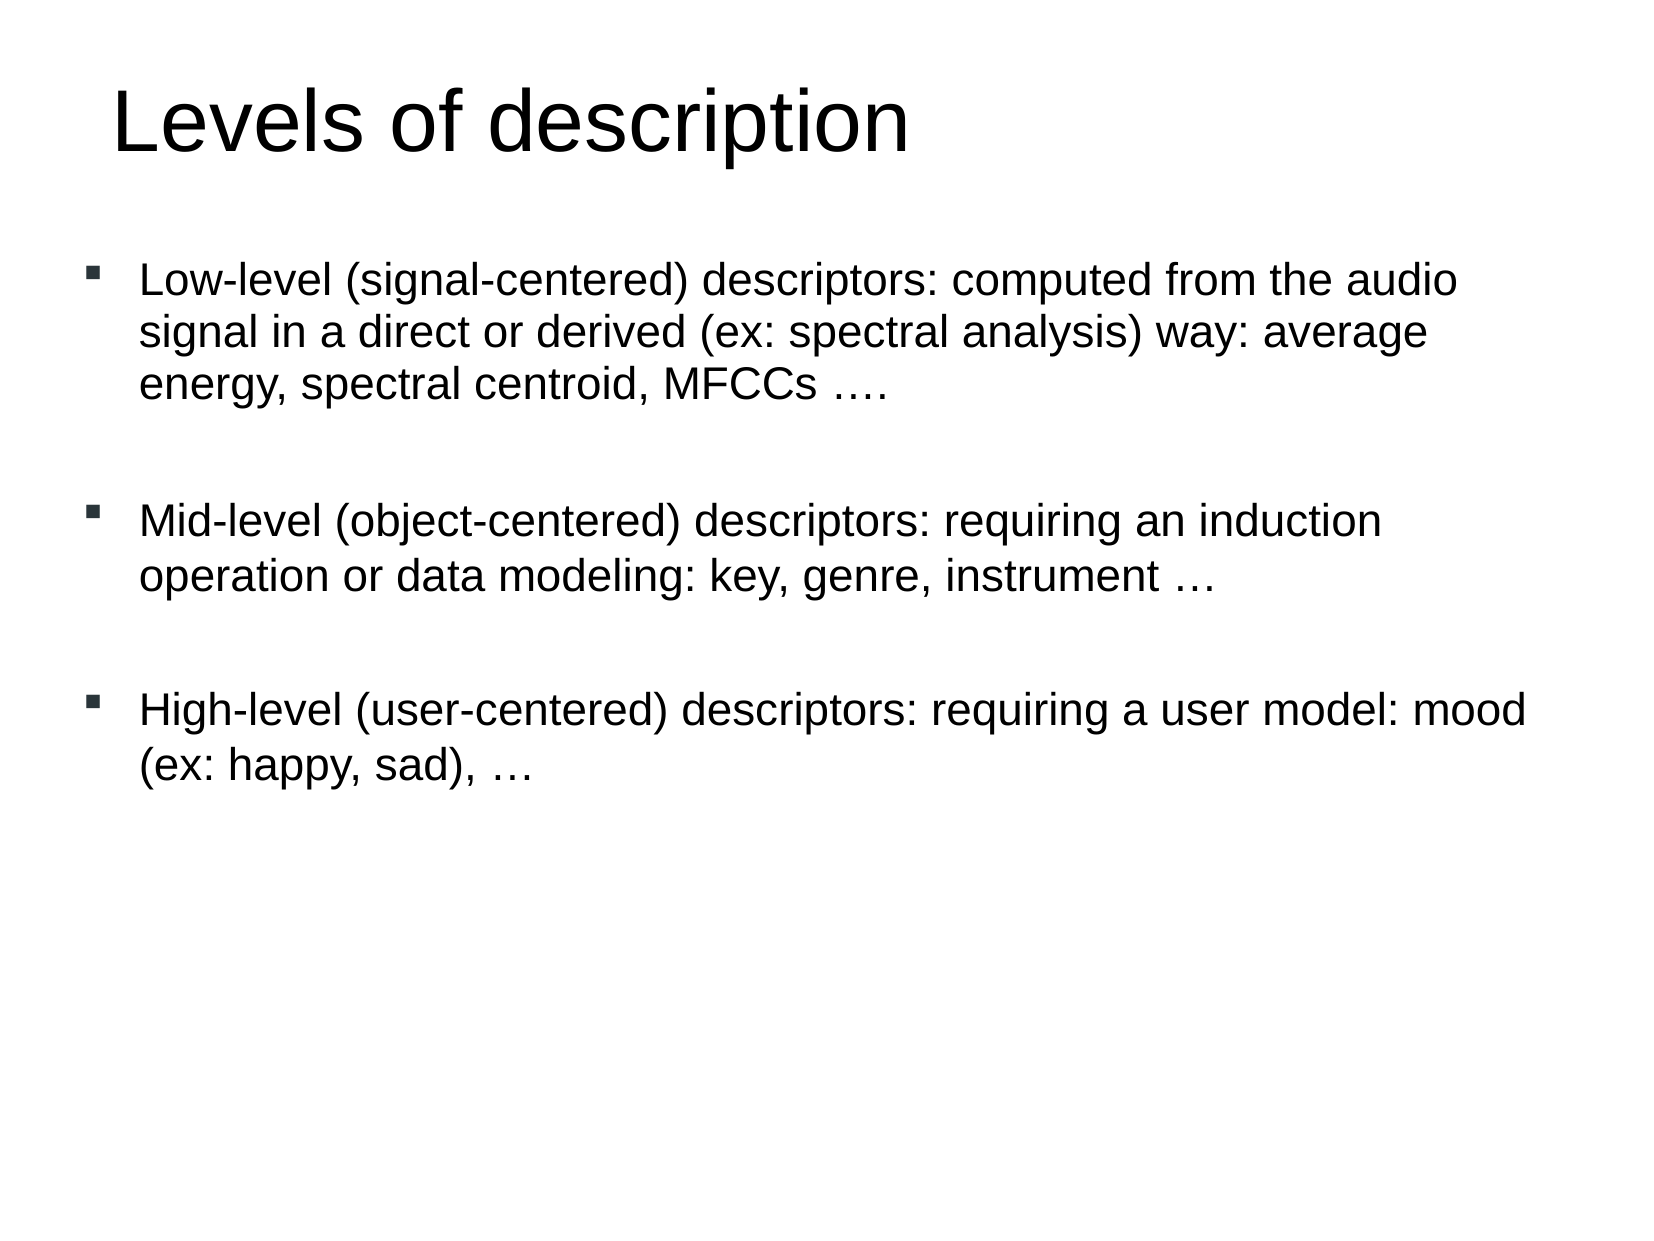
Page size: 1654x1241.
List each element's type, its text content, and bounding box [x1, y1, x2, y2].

title Levels of description [80, 10, 1489, 218]
list Low-level (signal-centered) descriptors: computed from the audio signal in a direct or derived (ex: spectral analysis) way: average energy, spectral centroid, MFCCs …. Mid-level (object-centered) descriptors: requiring an induction operation or data modeling: key, genre, instrument … High-level (user-centered) descriptors: requiring a user model: mood (ex: happy, sad), … [82, 254, 1571, 1073]
